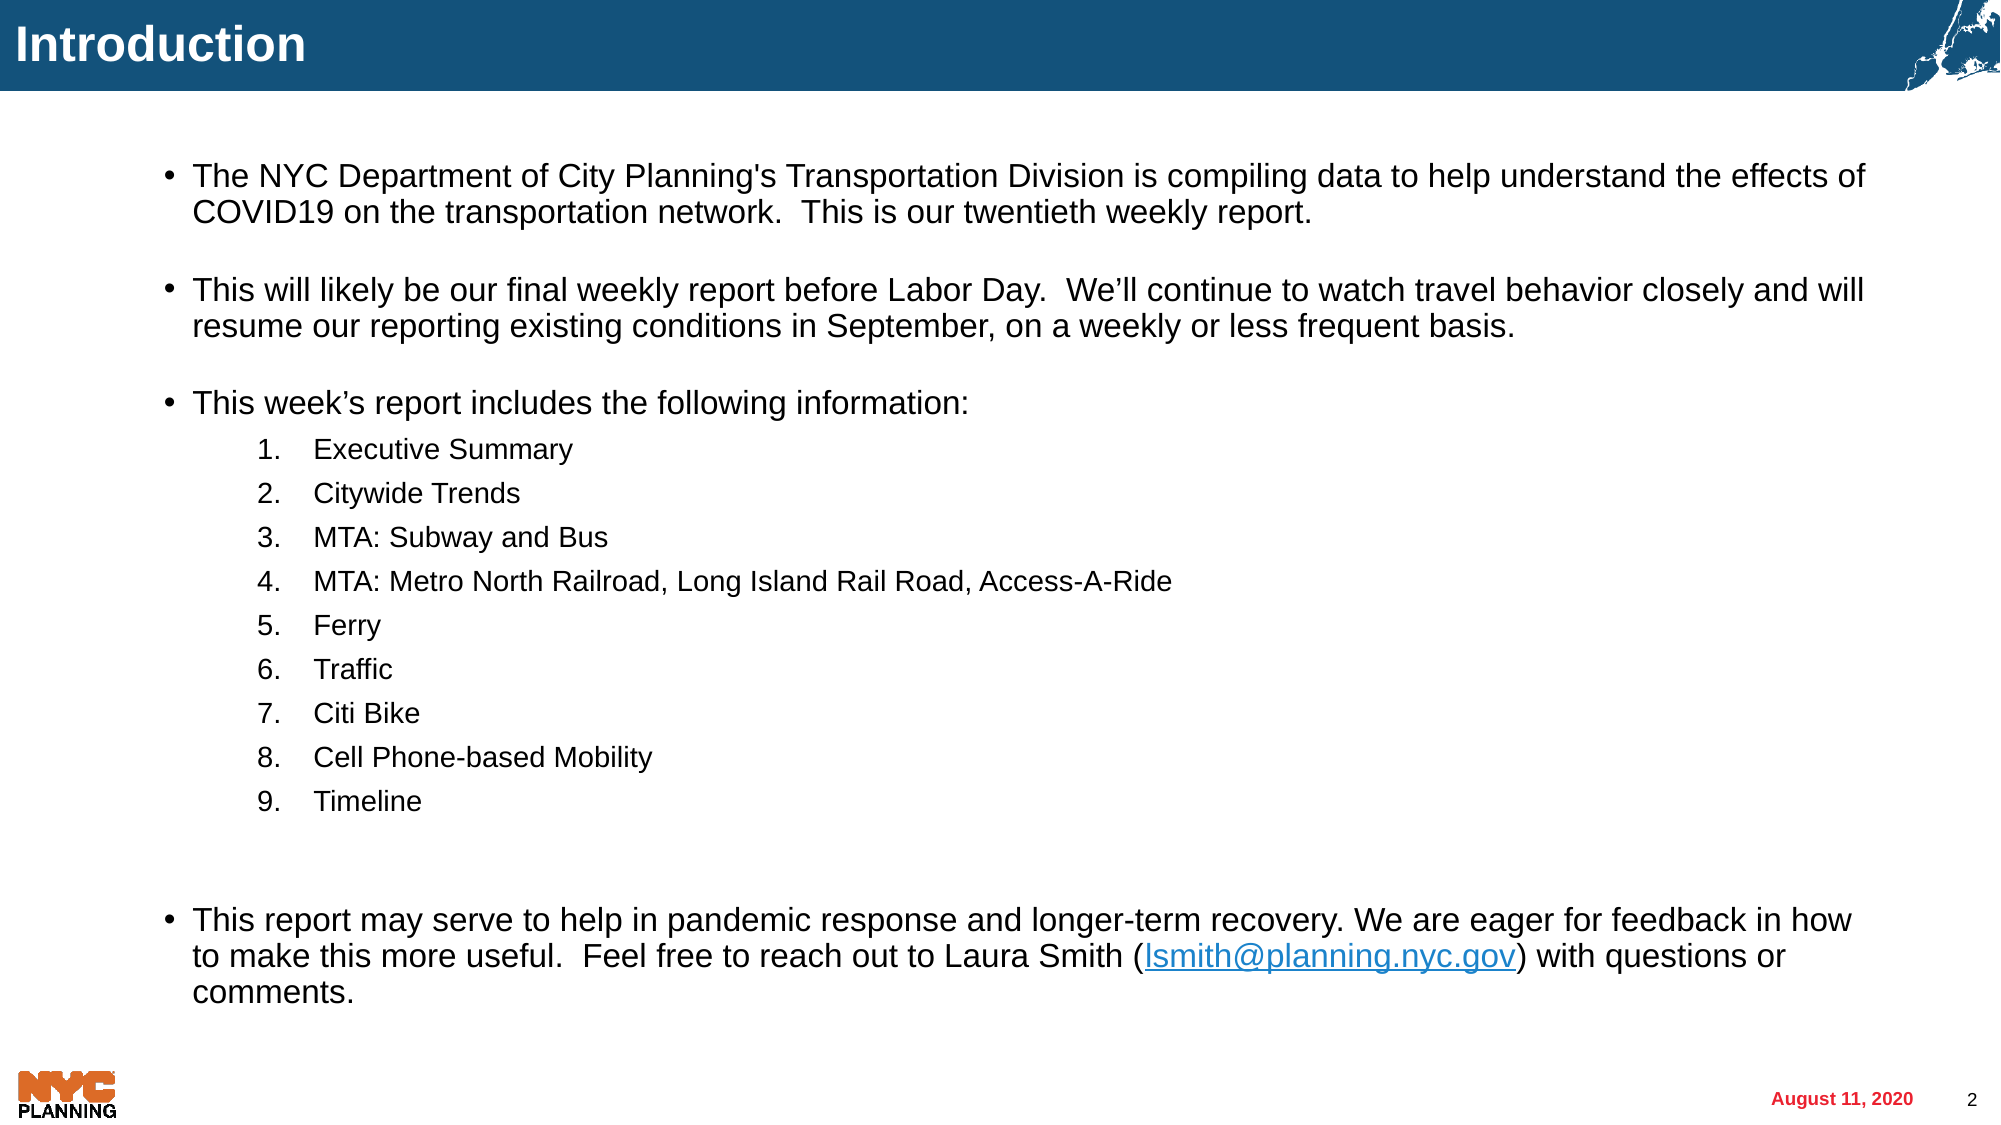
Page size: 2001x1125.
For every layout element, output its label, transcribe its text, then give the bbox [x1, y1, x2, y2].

title Introduction [0, 0, 1800, 91]
picture [16, 1069, 117, 1119]
picture [1800, 0, 2000, 91]
slide_number <number> [1850, 1080, 2000, 1117]
list The NYC Department of City Planning's Transportation Division is compiling data to help understand the effects of COVID19 on the transportation network. This is our twentieth weekly report. This will likely be our final weekly report before Labor Day. We’ll continue to watch travel behavior closely and will resume our reporting existing conditions in September, on a weekly or less frequent basis. This week’s report includes the following information: Executive Summary Citywide Trends MTA: Subway and Bus MTA: Metro North Railroad, Long Island Rail Road, Access-A-Ride Ferry Traffic Citi Bike Cell Phone-based Mobility Timeline This report may serve to help in pandemic response and longer-term recovery. We are eager for feedback in how to make this more useful. Feel free to reach out to Laura Smith (lsmith@planning.nyc.gov) with questions or comments. [148, 151, 1892, 1081]
